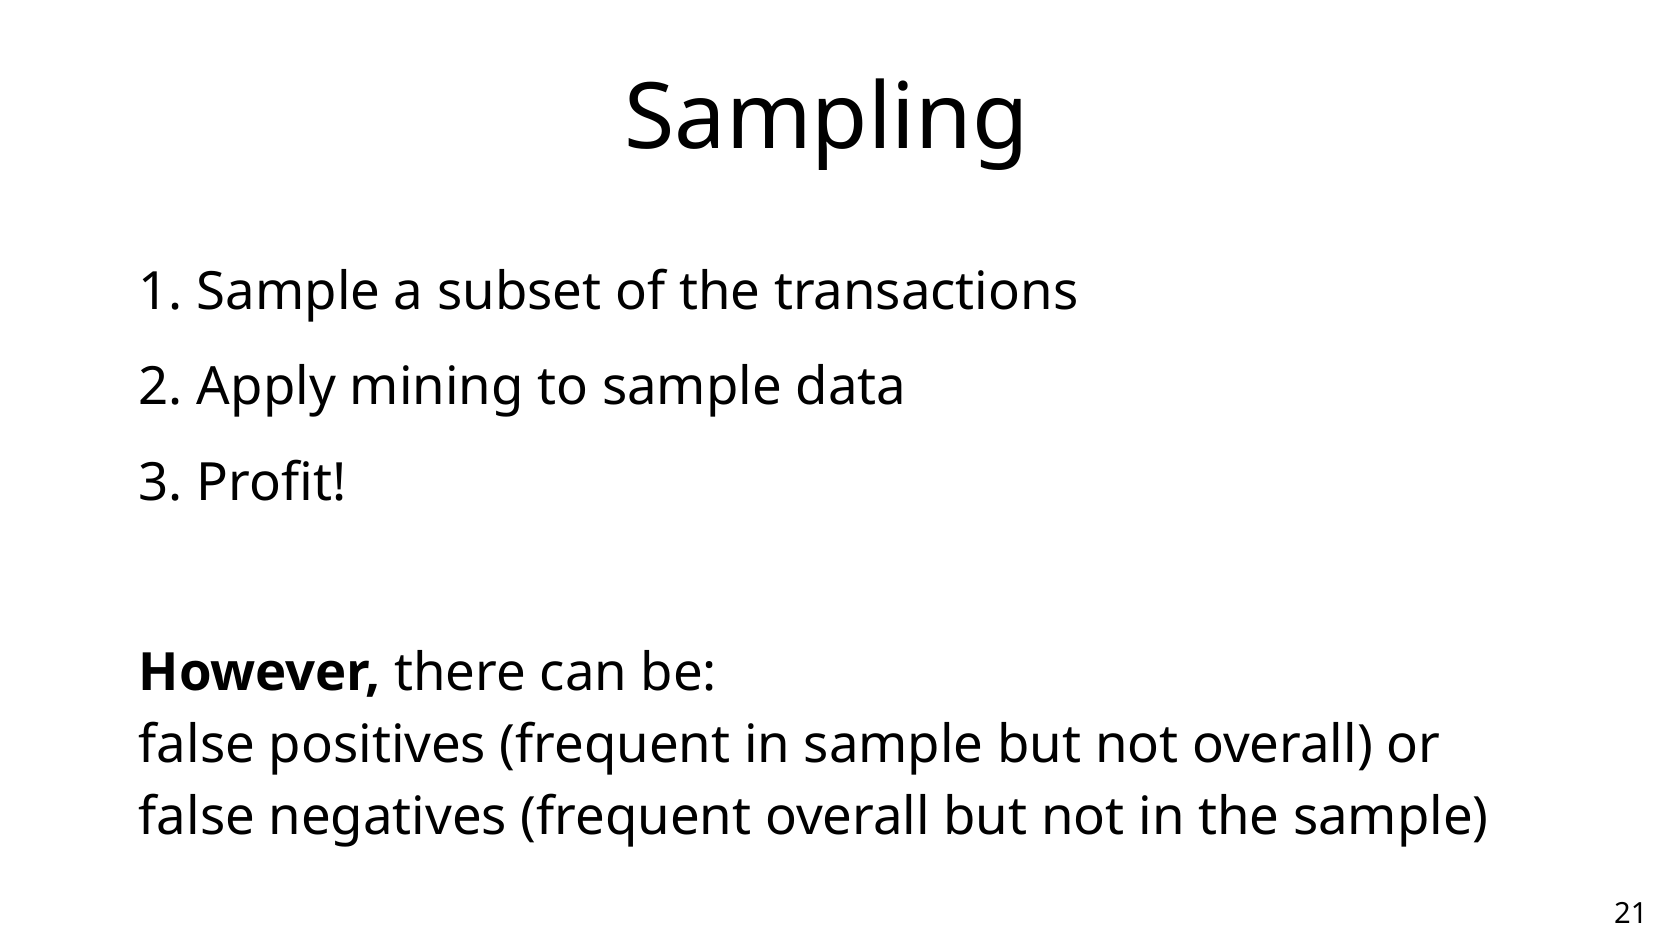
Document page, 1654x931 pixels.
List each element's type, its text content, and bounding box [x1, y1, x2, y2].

title Sampling [82, 1, 1571, 226]
list 1. Sample a subset of the transactions 2. Apply mining to sample data 3. Profit! However, there can be: false positives (frequent in sample but not overall) or false negatives (frequent overall but not in the sample) [82, 253, 1571, 854]
